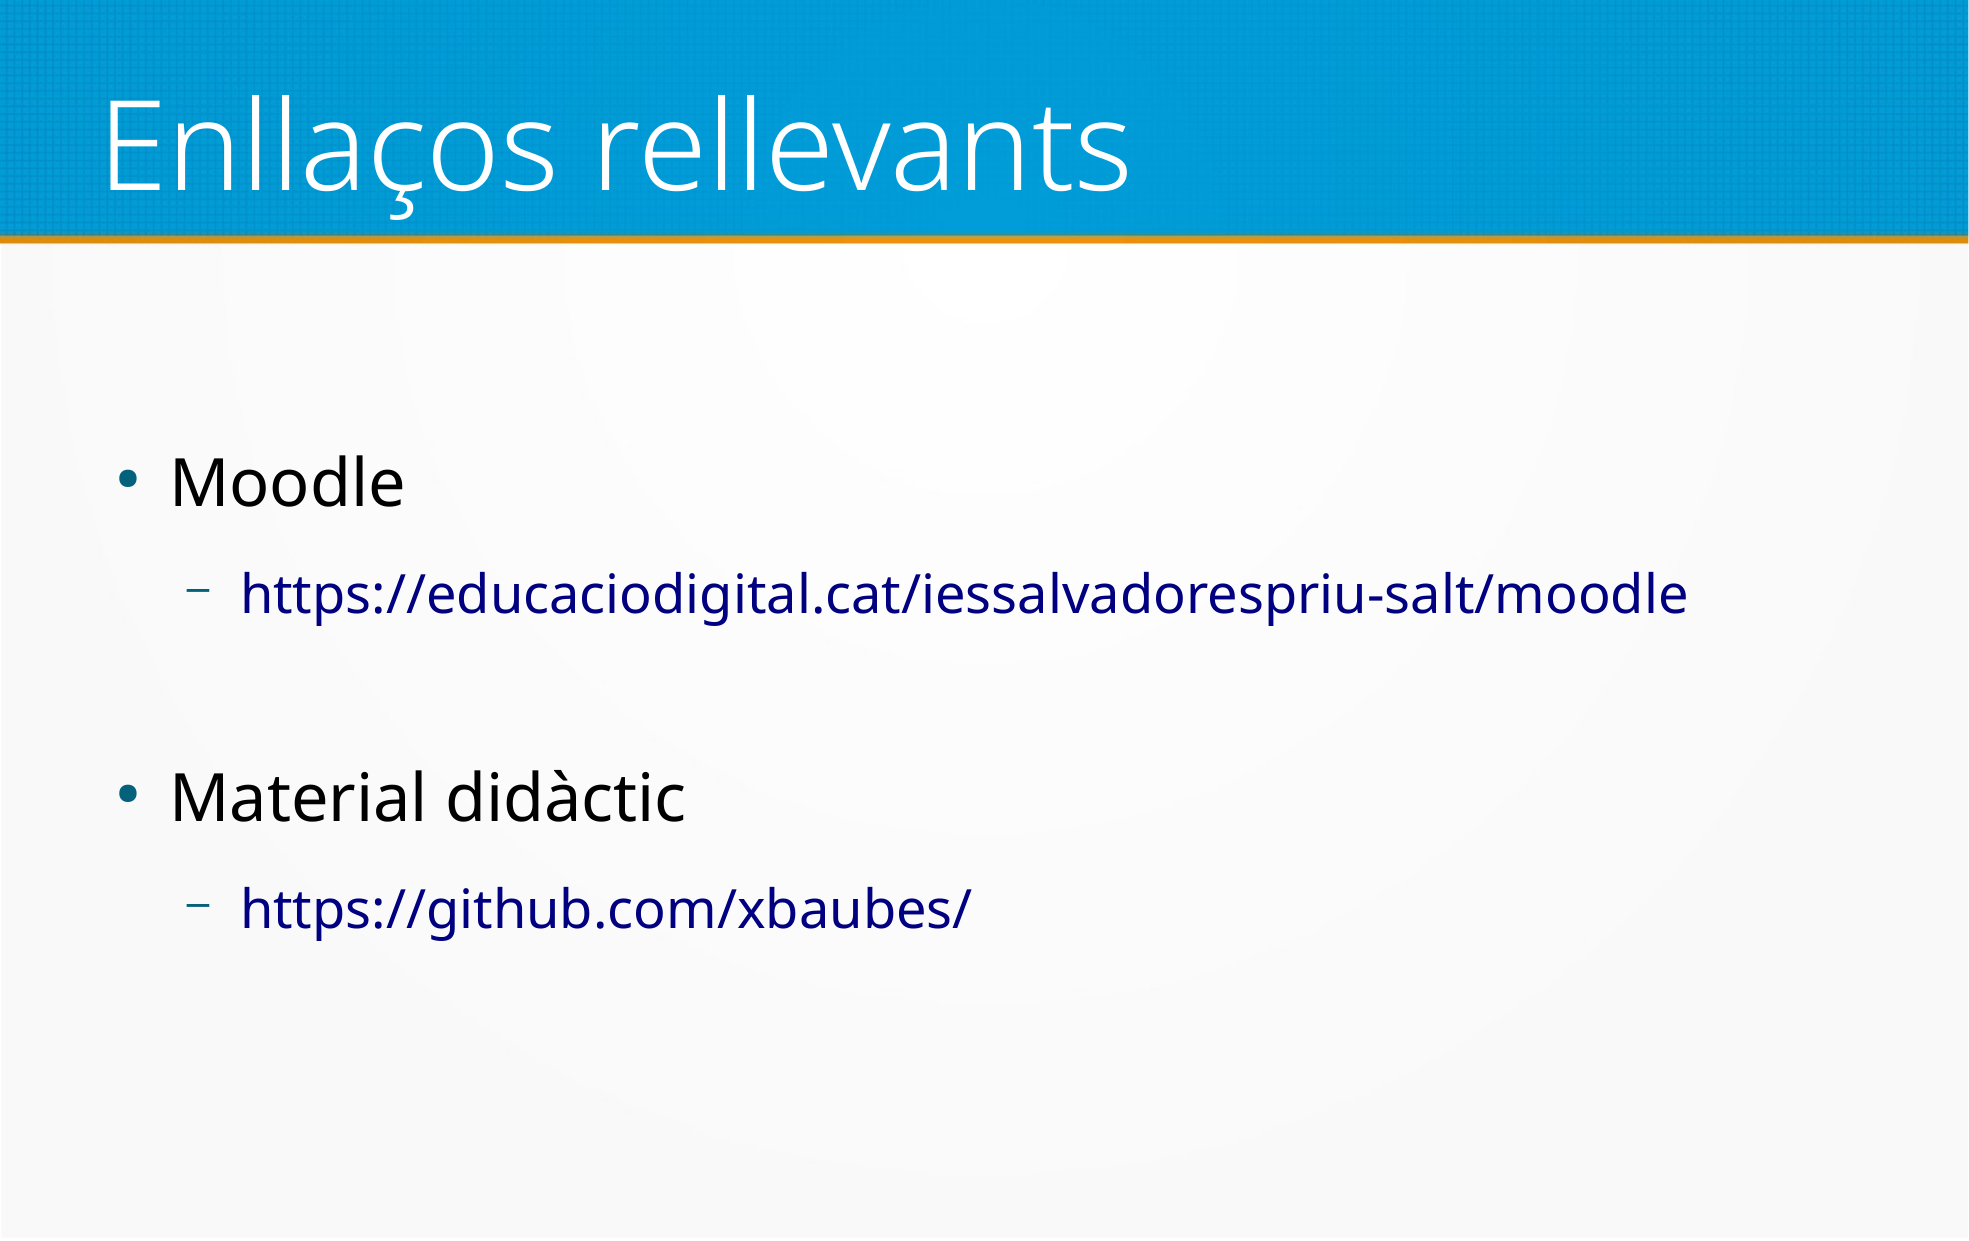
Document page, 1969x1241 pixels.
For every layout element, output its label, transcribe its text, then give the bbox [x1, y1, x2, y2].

picture [0, 233, 1969, 1241]
list Moodle https://educaciodigital.cat/iessalvadorespriu-salt/moodle Material didàctic https://github.com/xbaubes/ [98, 315, 1861, 1081]
title Enllaços rellevants [98, 19, 1870, 227]
